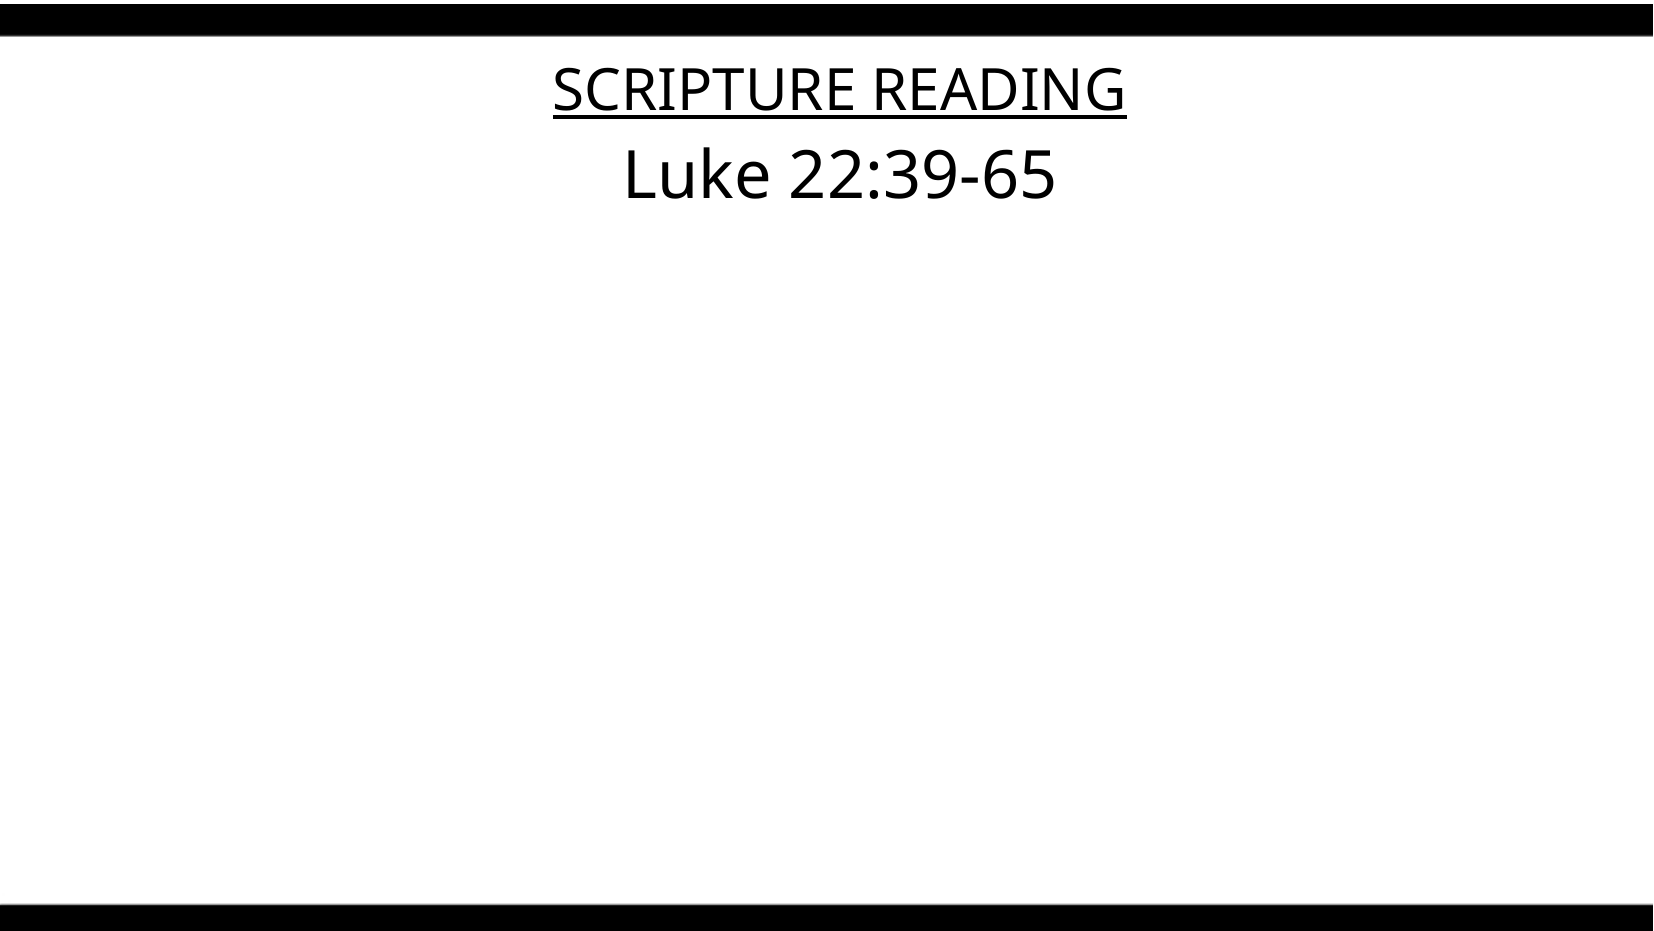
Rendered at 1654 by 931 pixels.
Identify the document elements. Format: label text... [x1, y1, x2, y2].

text_box SCRIPTURE READING Luke 22:39-65 [105, 40, 1576, 222]
picture [0, 4, 1653, 931]
